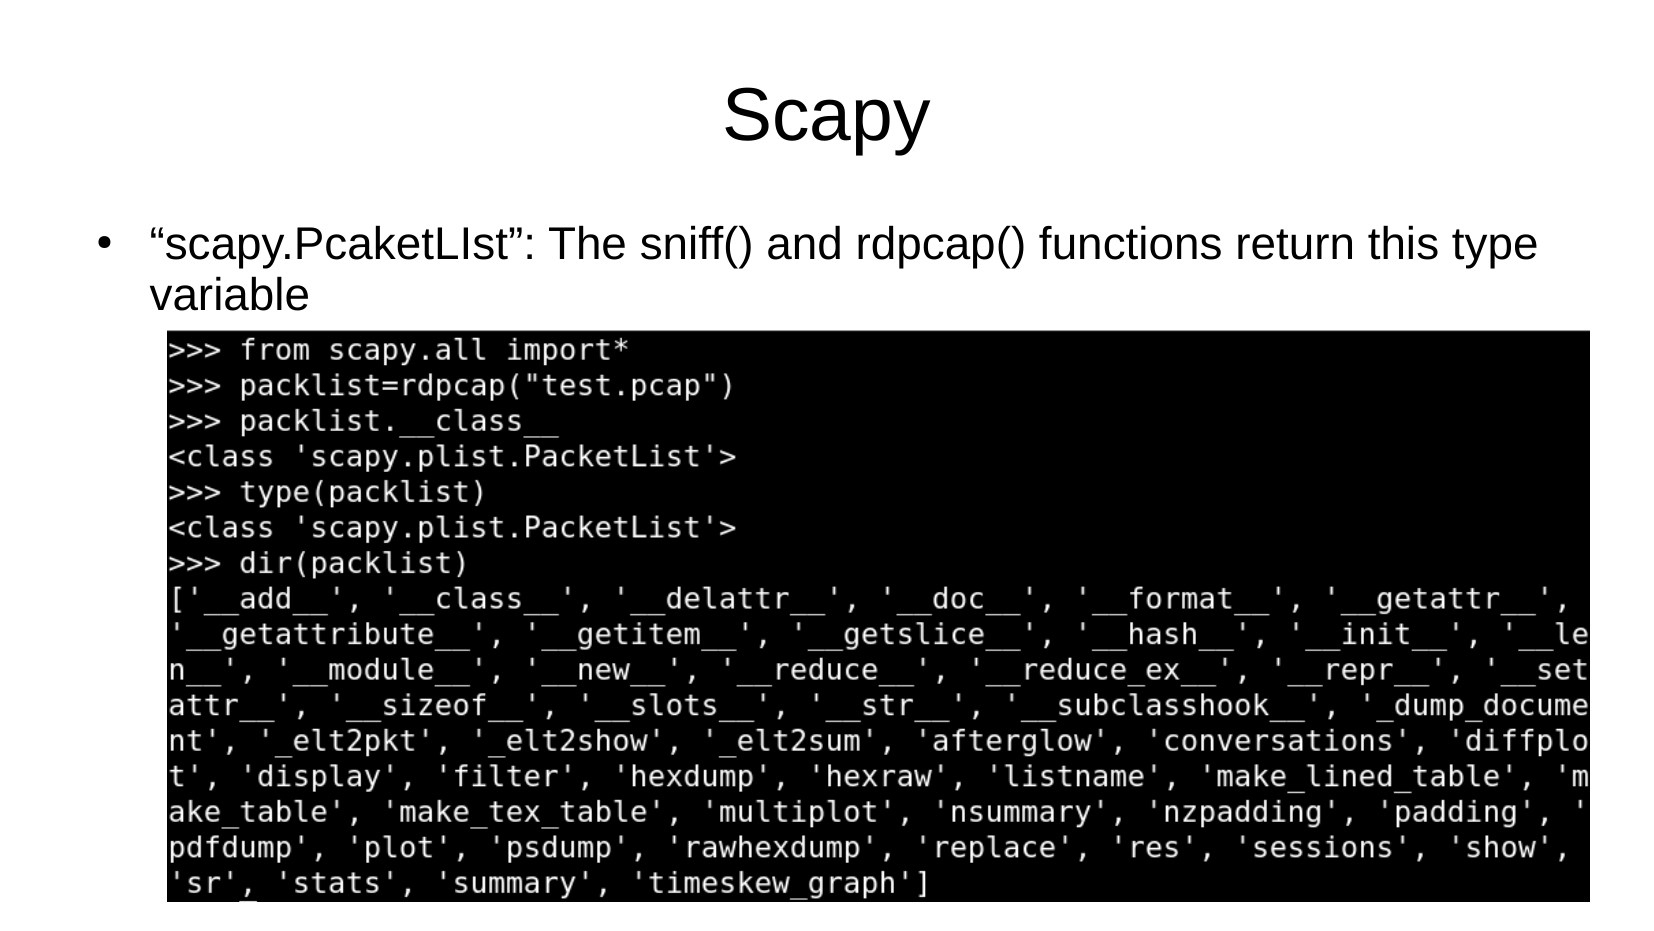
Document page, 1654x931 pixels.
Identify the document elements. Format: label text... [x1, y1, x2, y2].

list “scapy.PcaketLIst”: The sniff() and rdpcap() functions return this type variable [78, 217, 1567, 758]
title Scapy [82, 37, 1571, 193]
picture [167, 330, 1591, 902]
